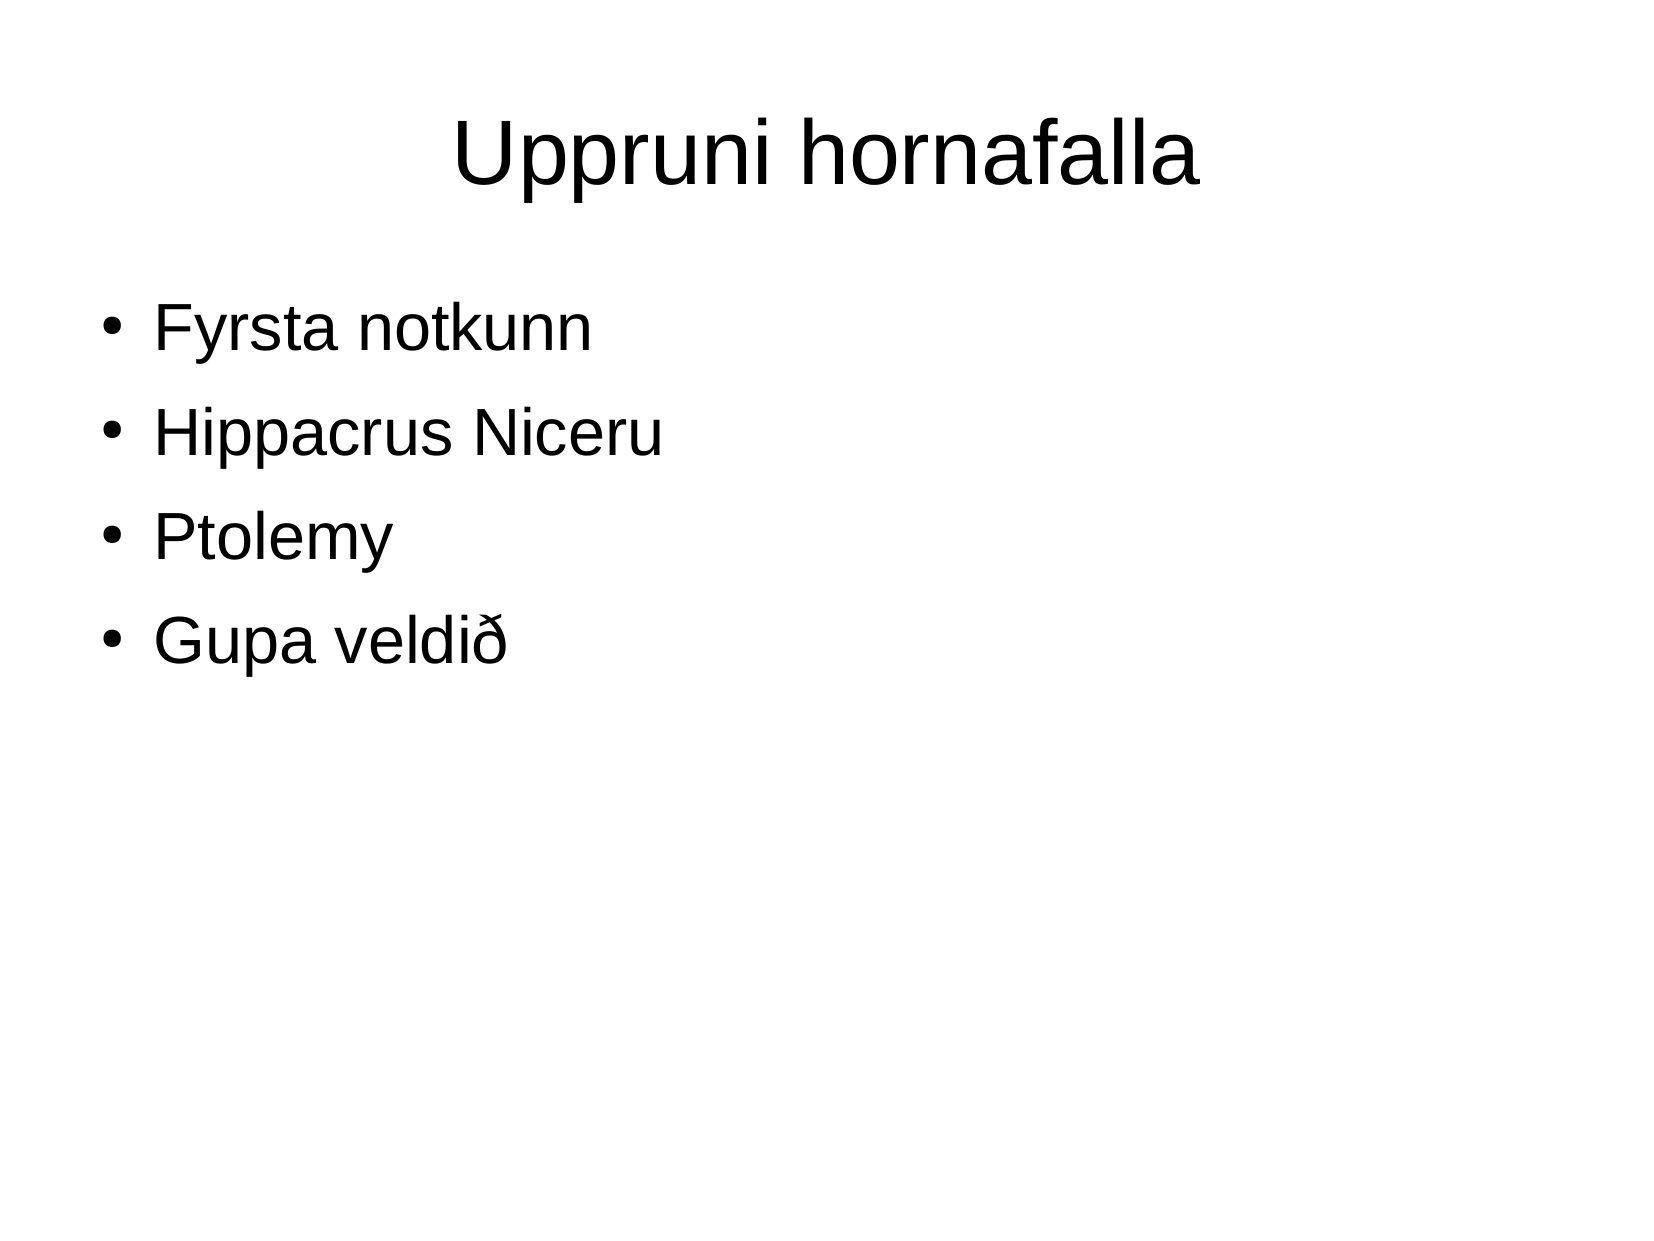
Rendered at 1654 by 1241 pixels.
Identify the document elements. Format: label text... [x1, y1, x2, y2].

list Fyrsta notkunn Hippacrus Niceru Ptolemy Gupa veldið [82, 290, 809, 1010]
title Uppruni hornafalla [82, 49, 1571, 257]
